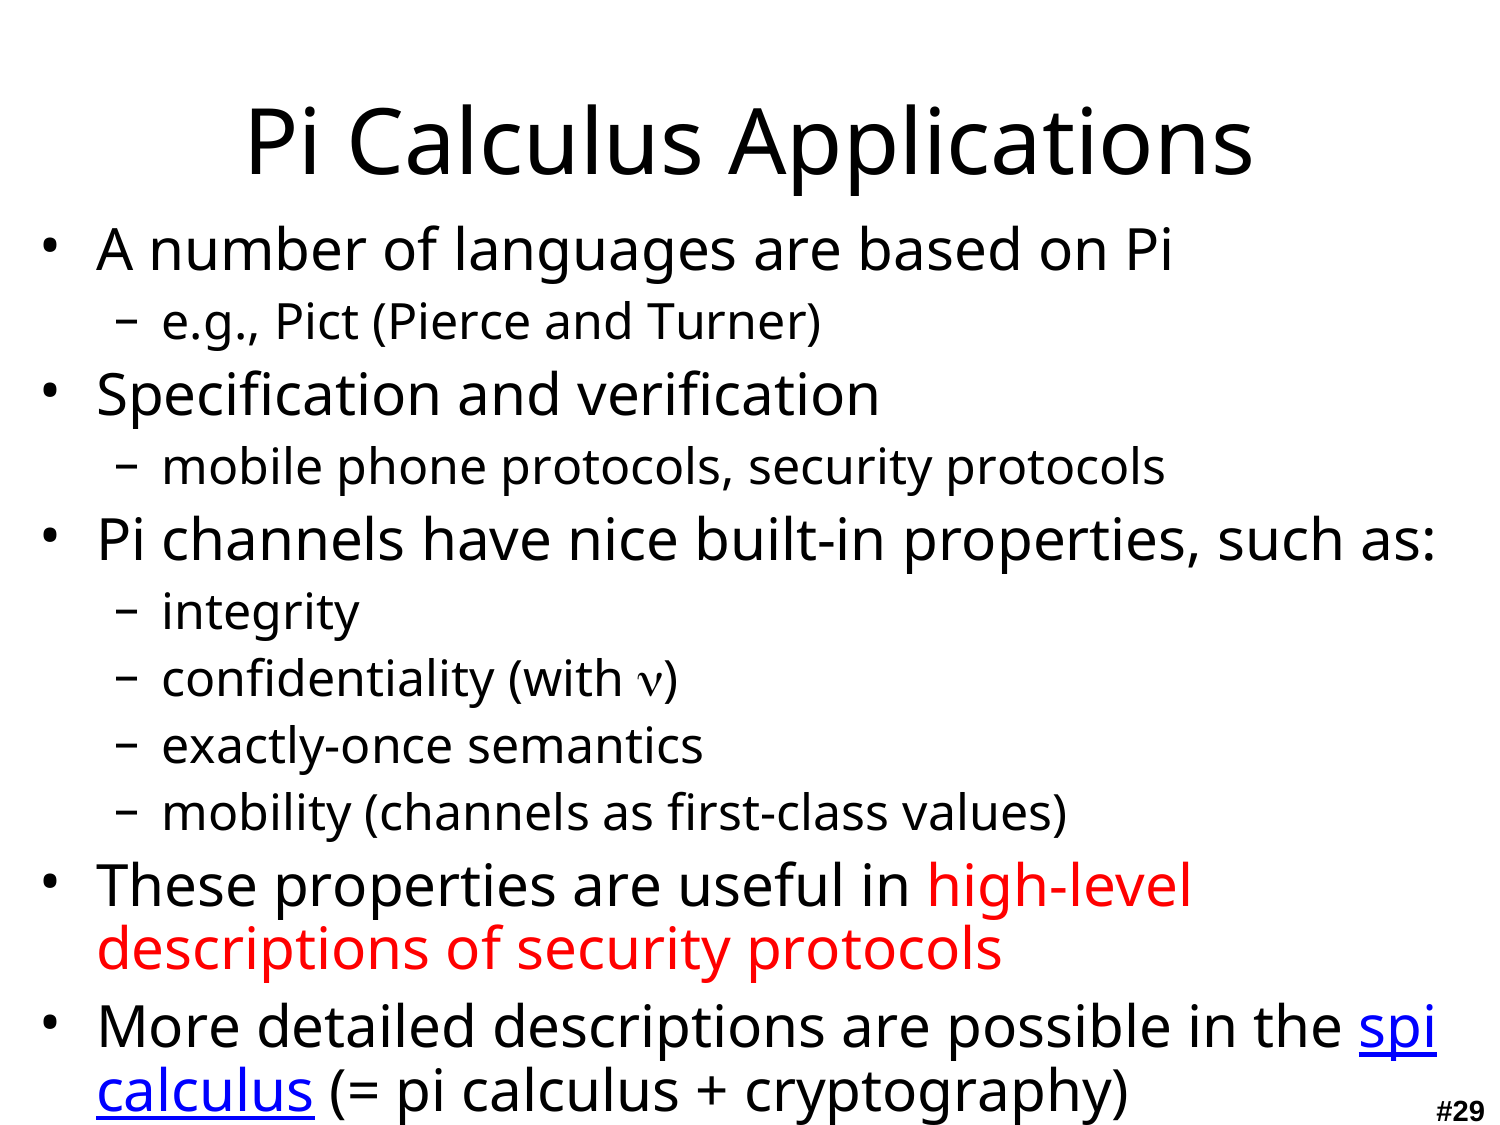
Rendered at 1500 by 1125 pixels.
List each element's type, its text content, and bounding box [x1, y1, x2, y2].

title Pi Calculus Applications [24, 45, 1476, 212]
list A number of languages are based on Pi e.g., Pict (Pierce and Turner) Specification and verification mobile phone protocols, security protocols Pi channels have nice built-in properties, such as: integrity confidentiality (with ) exactly-once semantics mobility (channels as first-class values) These properties are useful in high-level descriptions of security protocols More detailed descriptions are possible in the spi calculus (= pi calculus + cryptography) [24, 212, 1476, 1051]
